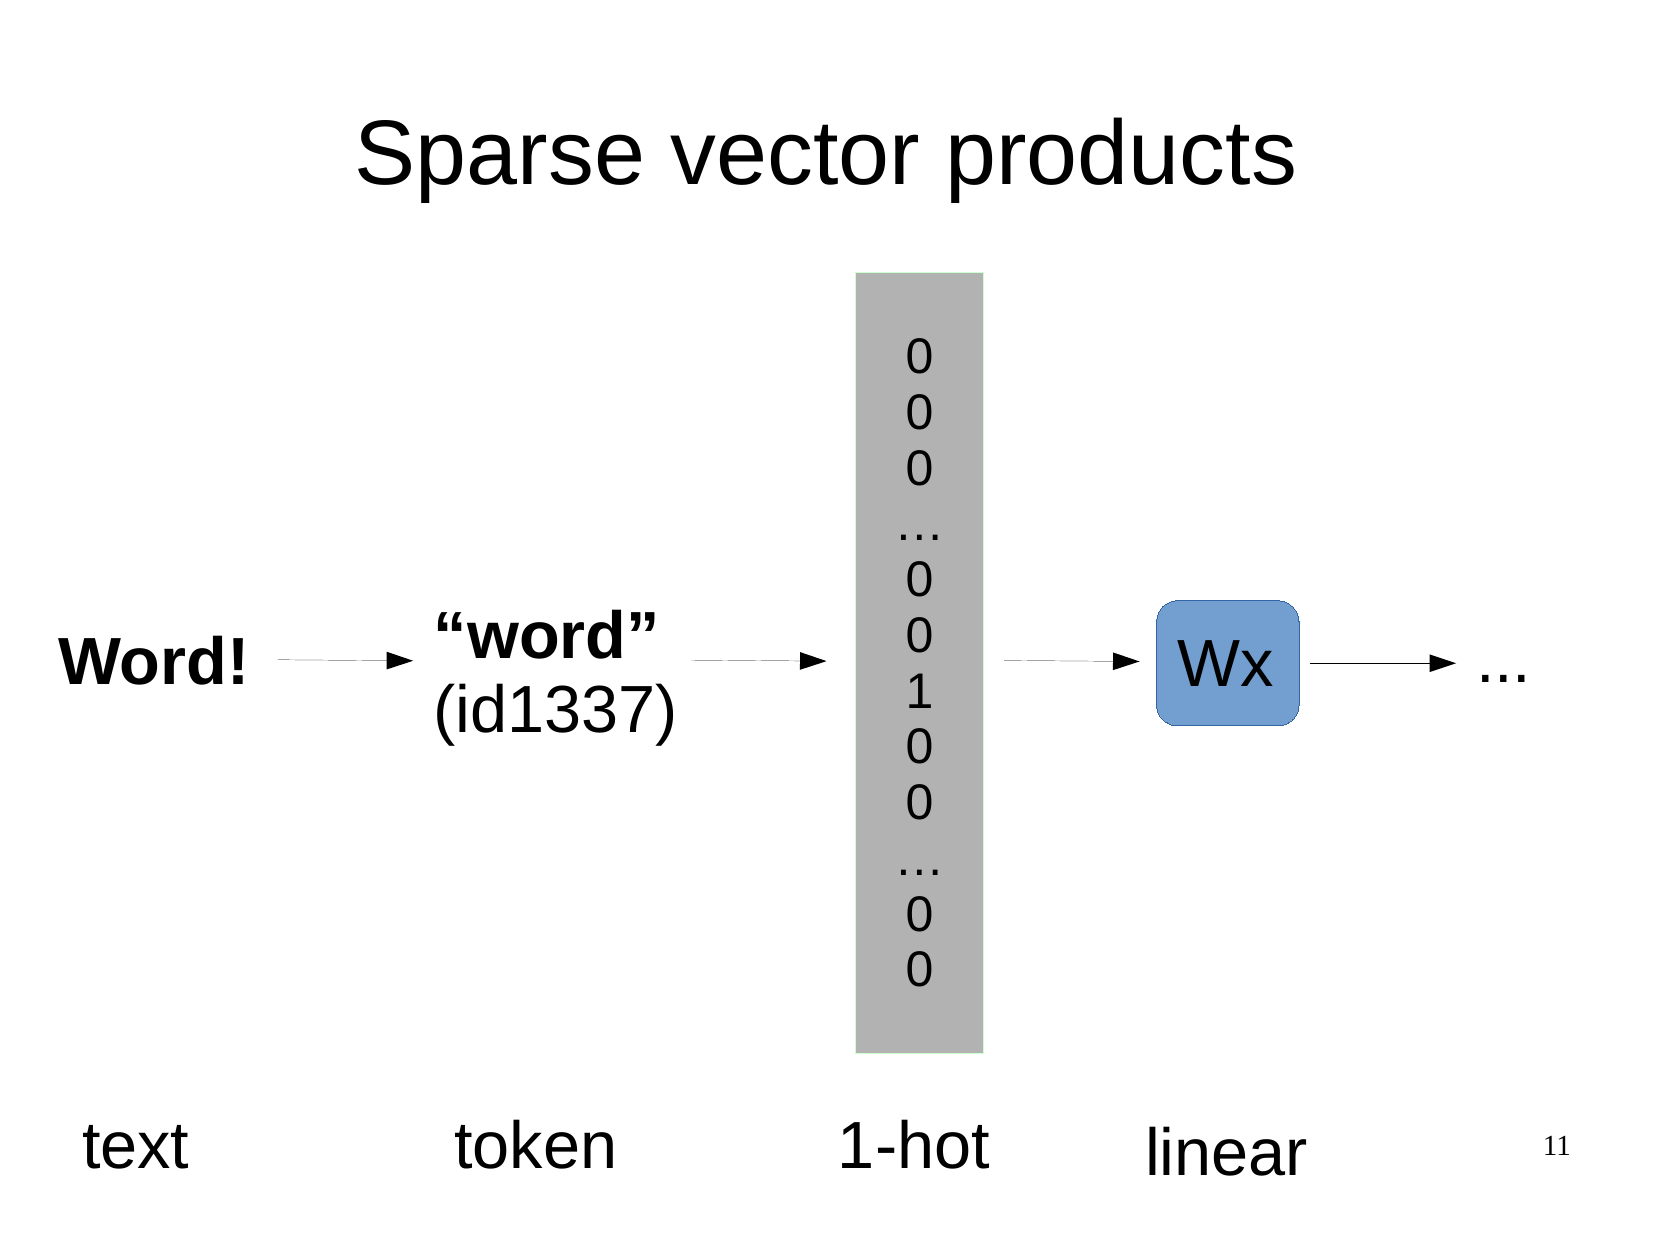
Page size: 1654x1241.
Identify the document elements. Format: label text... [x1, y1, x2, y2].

text_box Word! [43, 617, 306, 707]
text_box text [67, 1101, 267, 1206]
text_box ... [1461, 614, 1588, 705]
text_box 1-hot [823, 1101, 1023, 1206]
text_box token [439, 1101, 639, 1206]
text_box “word” (id1337) [418, 590, 739, 755]
text_box linear [992, 1107, 1461, 1211]
text_box 0 0 0 … 0 0 1 0 0 … 0 0 [855, 272, 984, 1054]
title Sparse vector products [82, 49, 1571, 257]
text_box Wx [1156, 600, 1300, 726]
